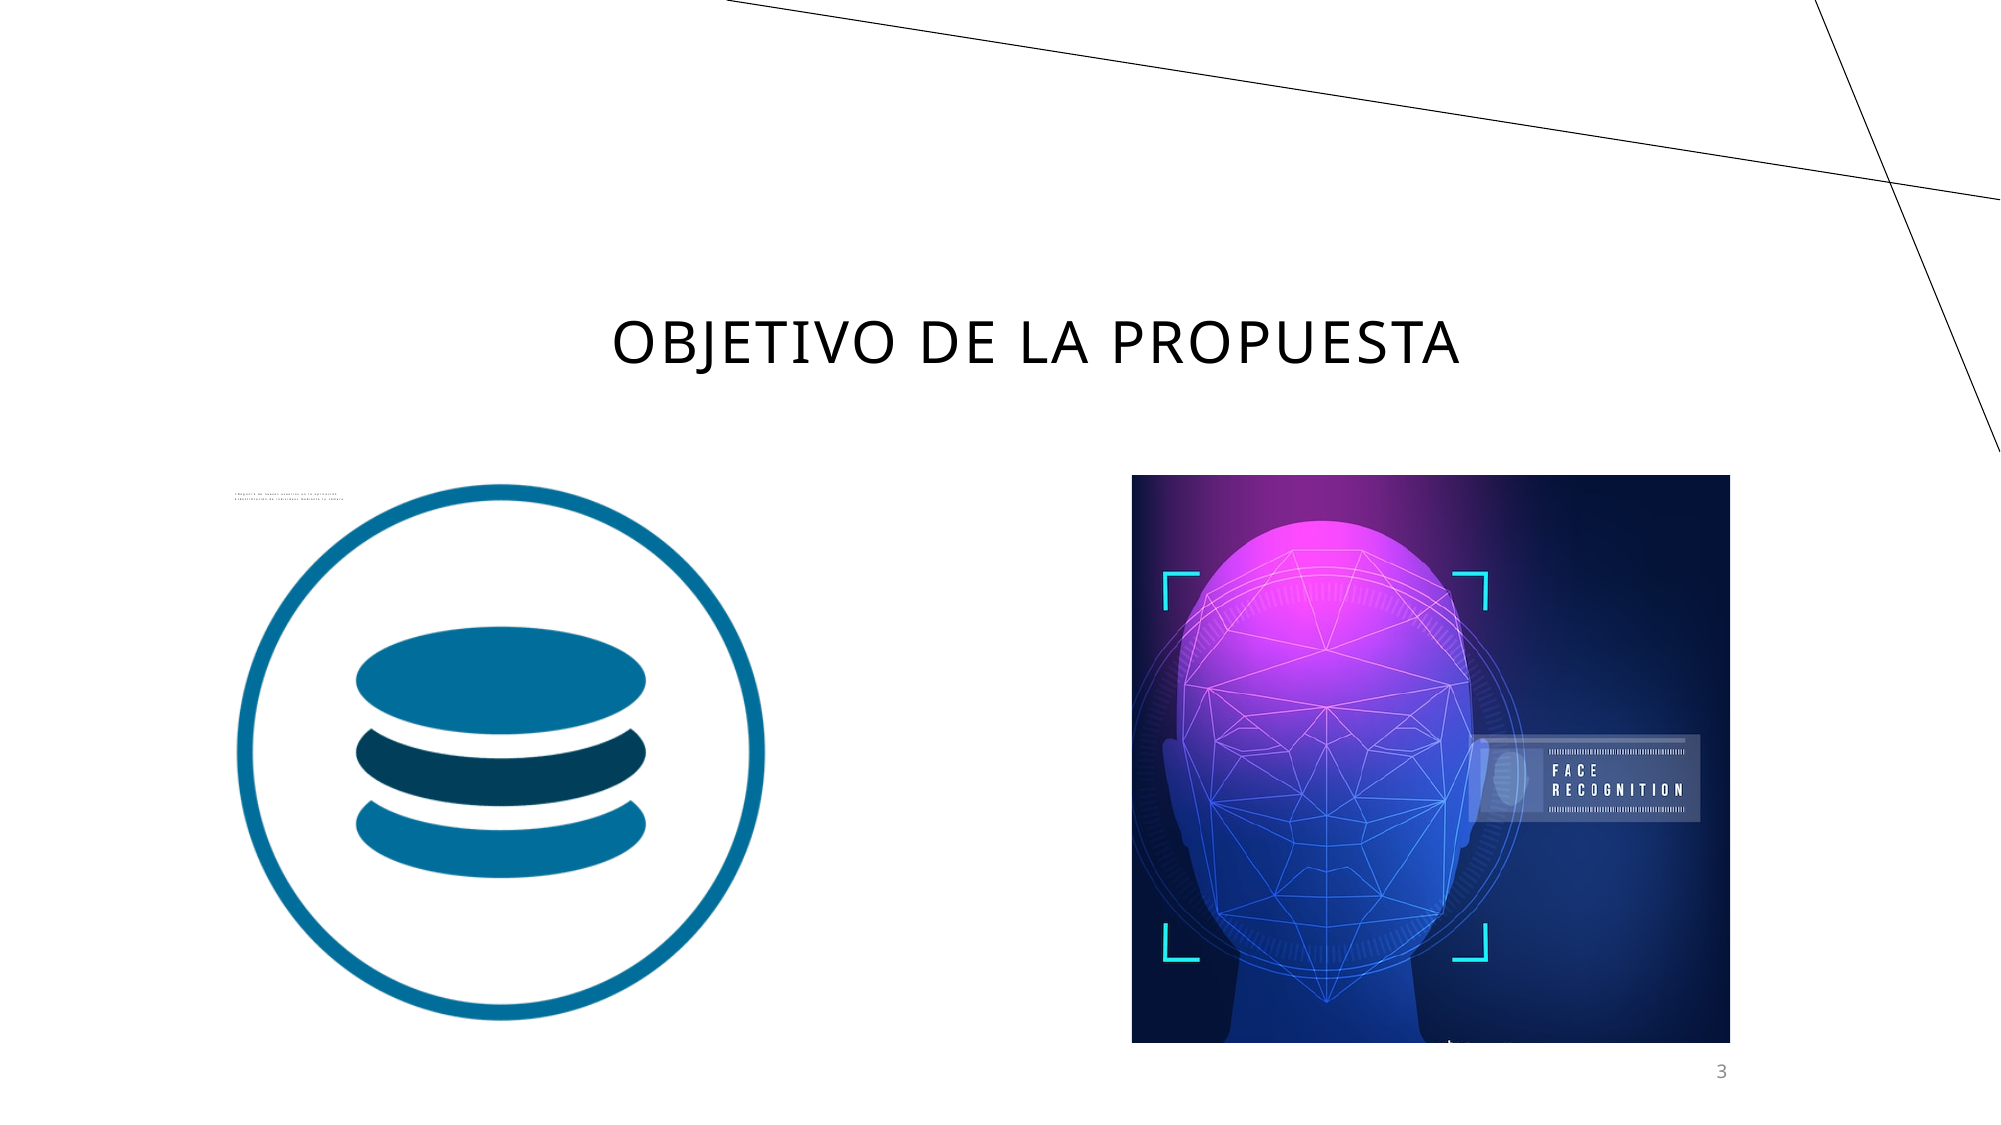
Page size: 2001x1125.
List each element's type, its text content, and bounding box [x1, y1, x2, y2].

picture [213, 460, 789, 1045]
picture [1131, 475, 1731, 1043]
slide_number 3 [1701, 1042, 1864, 1103]
list Registro de nuevos usuarios en la aplicación Identificación de individuos mediante la cámara [94, 294, 1783, 423]
title Objetivo de la propuesta [196, 137, 1829, 237]
